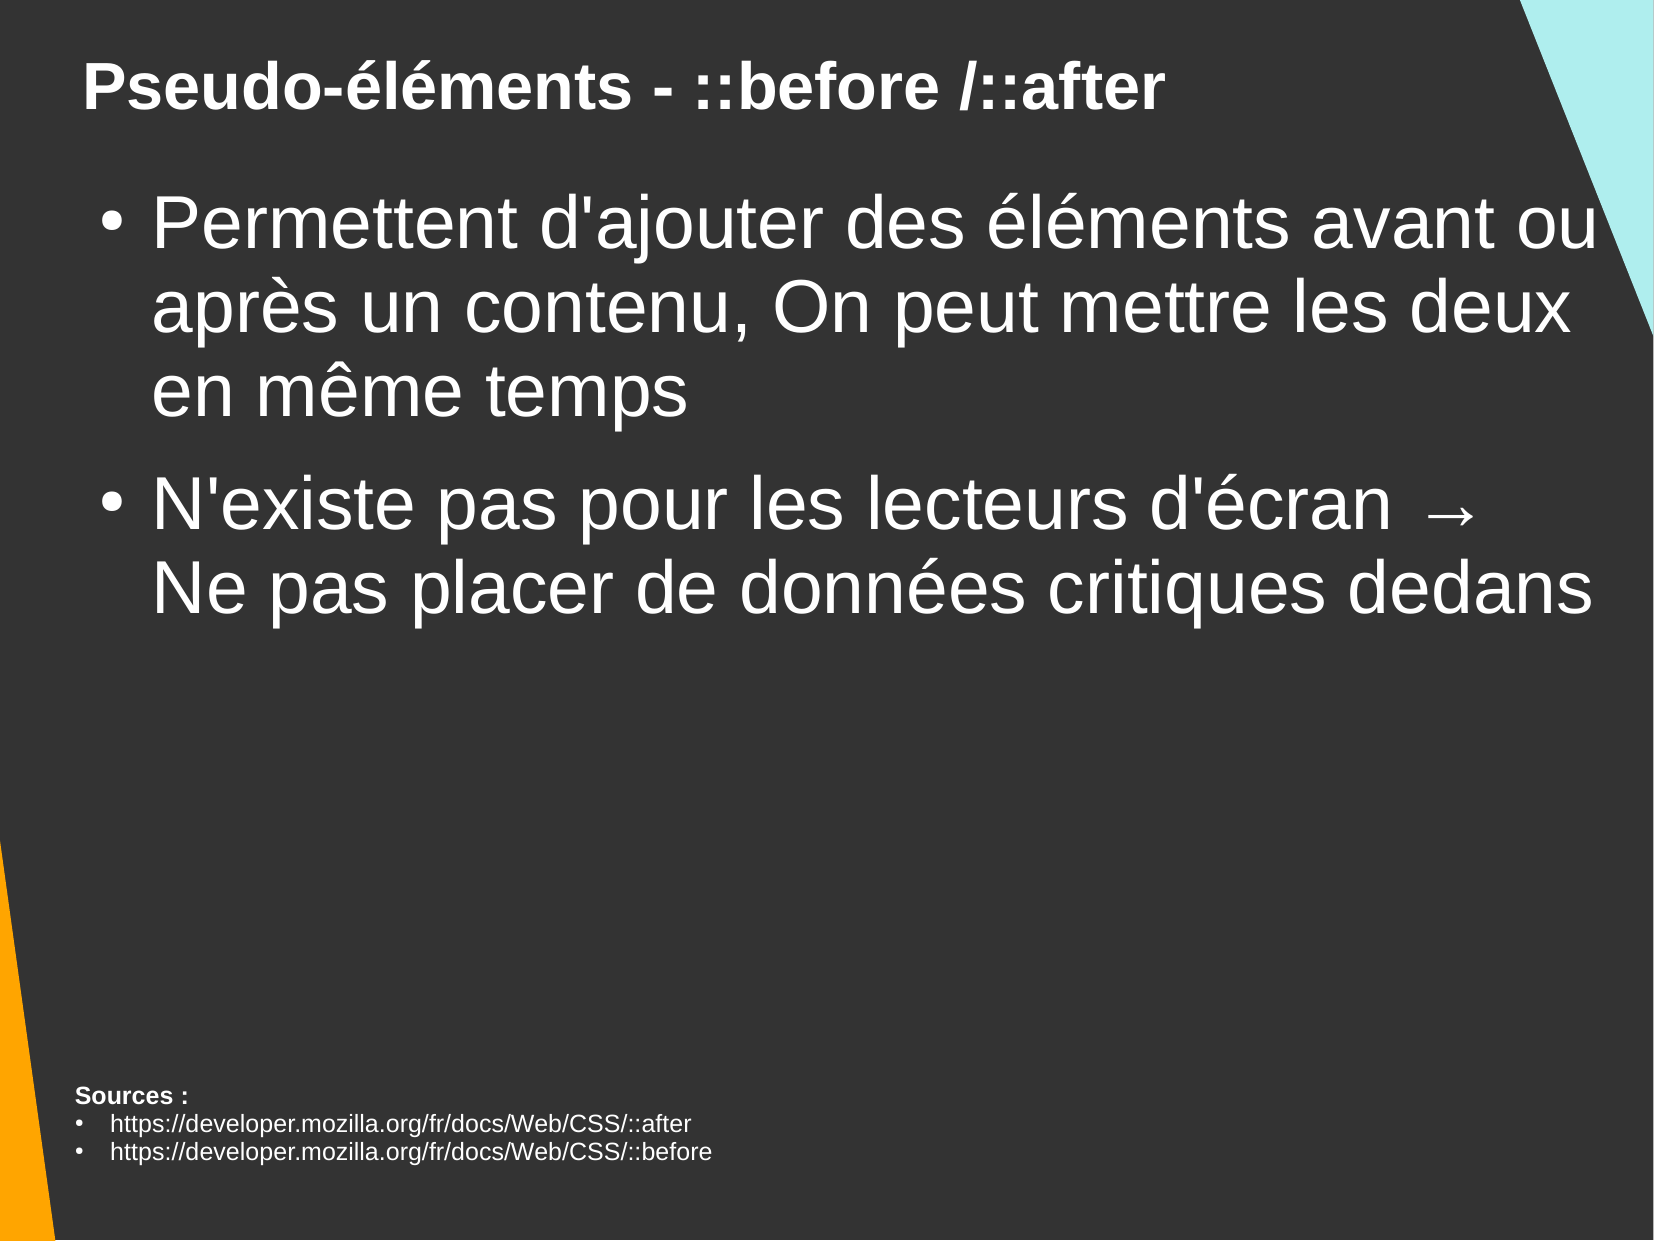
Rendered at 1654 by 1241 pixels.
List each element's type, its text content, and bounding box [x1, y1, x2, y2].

text_box [0, 840, 56, 1241]
text_box [1519, 0, 1654, 338]
title Pseudo-éléments - ::before /::after [82, 49, 1571, 152]
list Permettent d'ajouter des éléments avant ou après un contenu, On peut mettre les deux en même temps N'existe pas pour les lecteurs d'écran → Ne pas placer de données critiques dedans [80, 180, 1605, 1016]
text_box Sources : https://developer.mozilla.org/fr/docs/Web/CSS/::after https://developer.mozilla.org/fr/docs/Web/CSS/::before [60, 1074, 1546, 1241]
